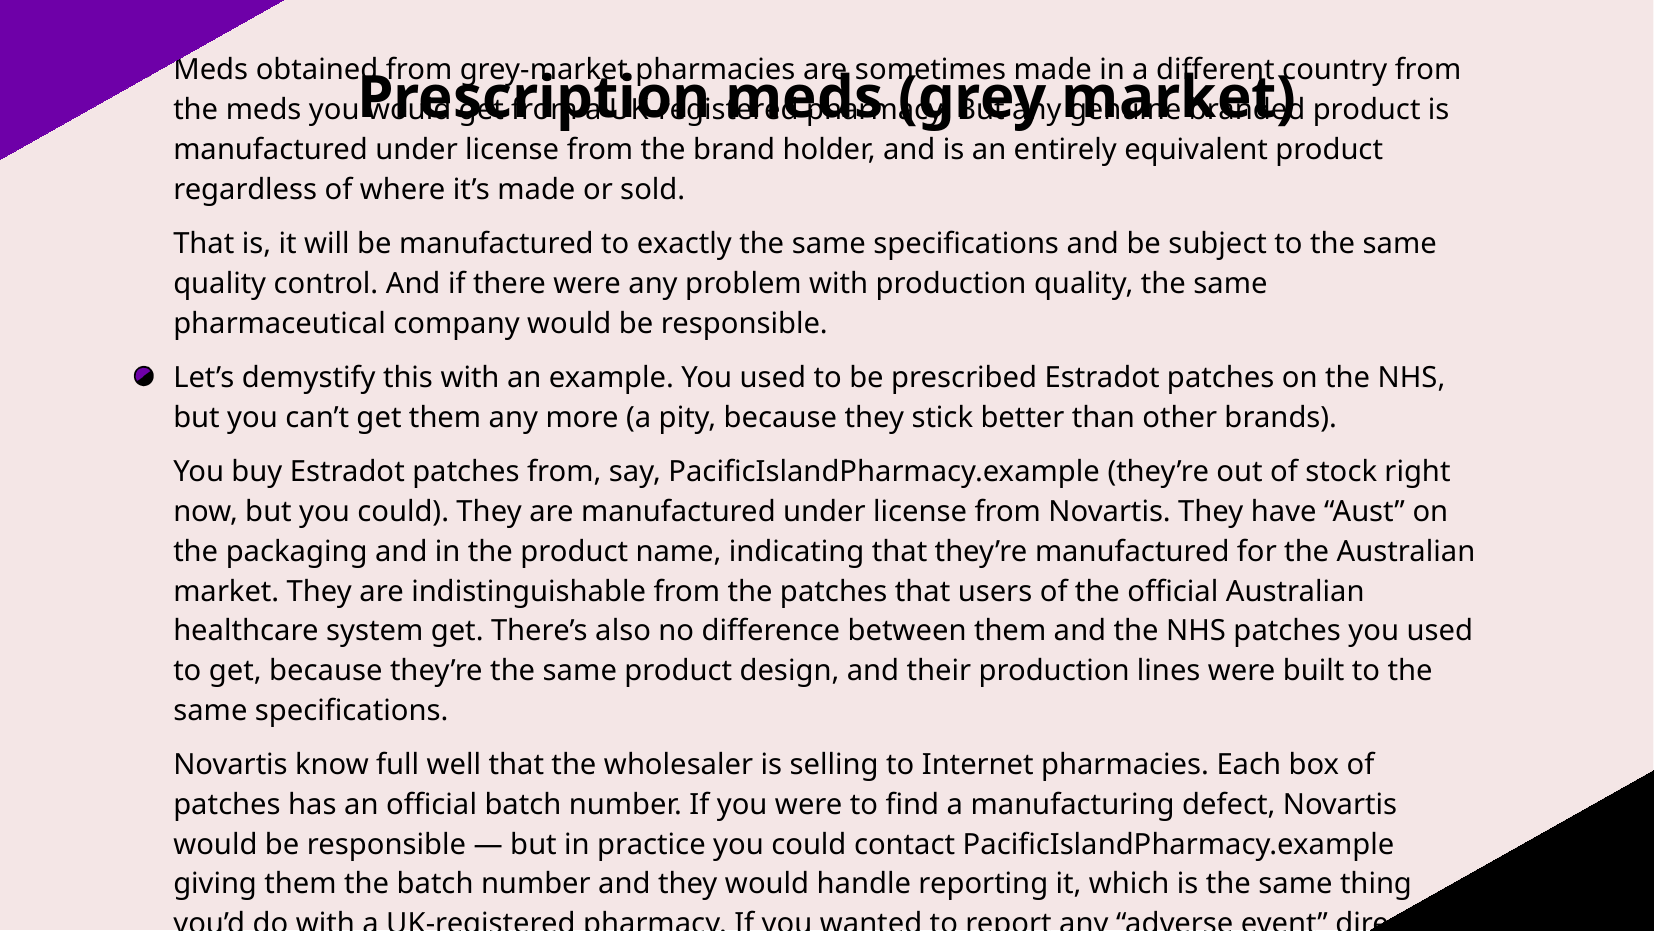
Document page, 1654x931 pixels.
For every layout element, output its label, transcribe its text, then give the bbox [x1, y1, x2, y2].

title Prescription meds (grey market) [82, 35, 1571, 154]
picture [143, 73, 155, 80]
text_box [0, 0, 284, 160]
text_box [1370, 770, 1654, 931]
subtitle Meds obtained from grey-market pharmacies are sometimes made in a different country from the meds you would get from a UK-registered pharmacy. But any genuine branded product is manufactured under license from the brand holder, and is an entirely equivalent product regardless of where it’s made or sold. That is, it will be manufactured to exactly the same specifications and be subject to the same quality control. And if there were any problem with production quality, the same pharmaceutical company would be responsible. Let’s demystify this with an example. You used to be prescribed Estradot patches on the NHS, but you can’t get them any more (a pity, because they stick better than other brands). You buy Estradot patches from, say, PacificIslandPharmacy.example (they’re out of stock right now, but you could). They are manufactured under license from Novartis. They have “Aust” on the packaging and in the product name, indicating that they’re manufactured for the Australian market. They are indistinguishable from the patches that users of the official Australian healthcare system get. There’s also no difference between them and the NHS patches you used to get, because they’re the same product design, and their production lines were built to the same specifications. Novartis know full well that the wholesaler is selling to Internet pharmacies. Each box of patches has an official batch number. If you were to find a manufacturing defect, Novartis would be responsible — but in practice you could contact PacificIslandPharmacy.example giving them the batch number and they would handle reporting it, which is the same thing you’d do with a UK-registered pharmacy. If you wanted to report any “adverse event” directly to Novartis, you’d do it at the same place: https://www.novartis.com/report [132, 140, 1487, 890]
